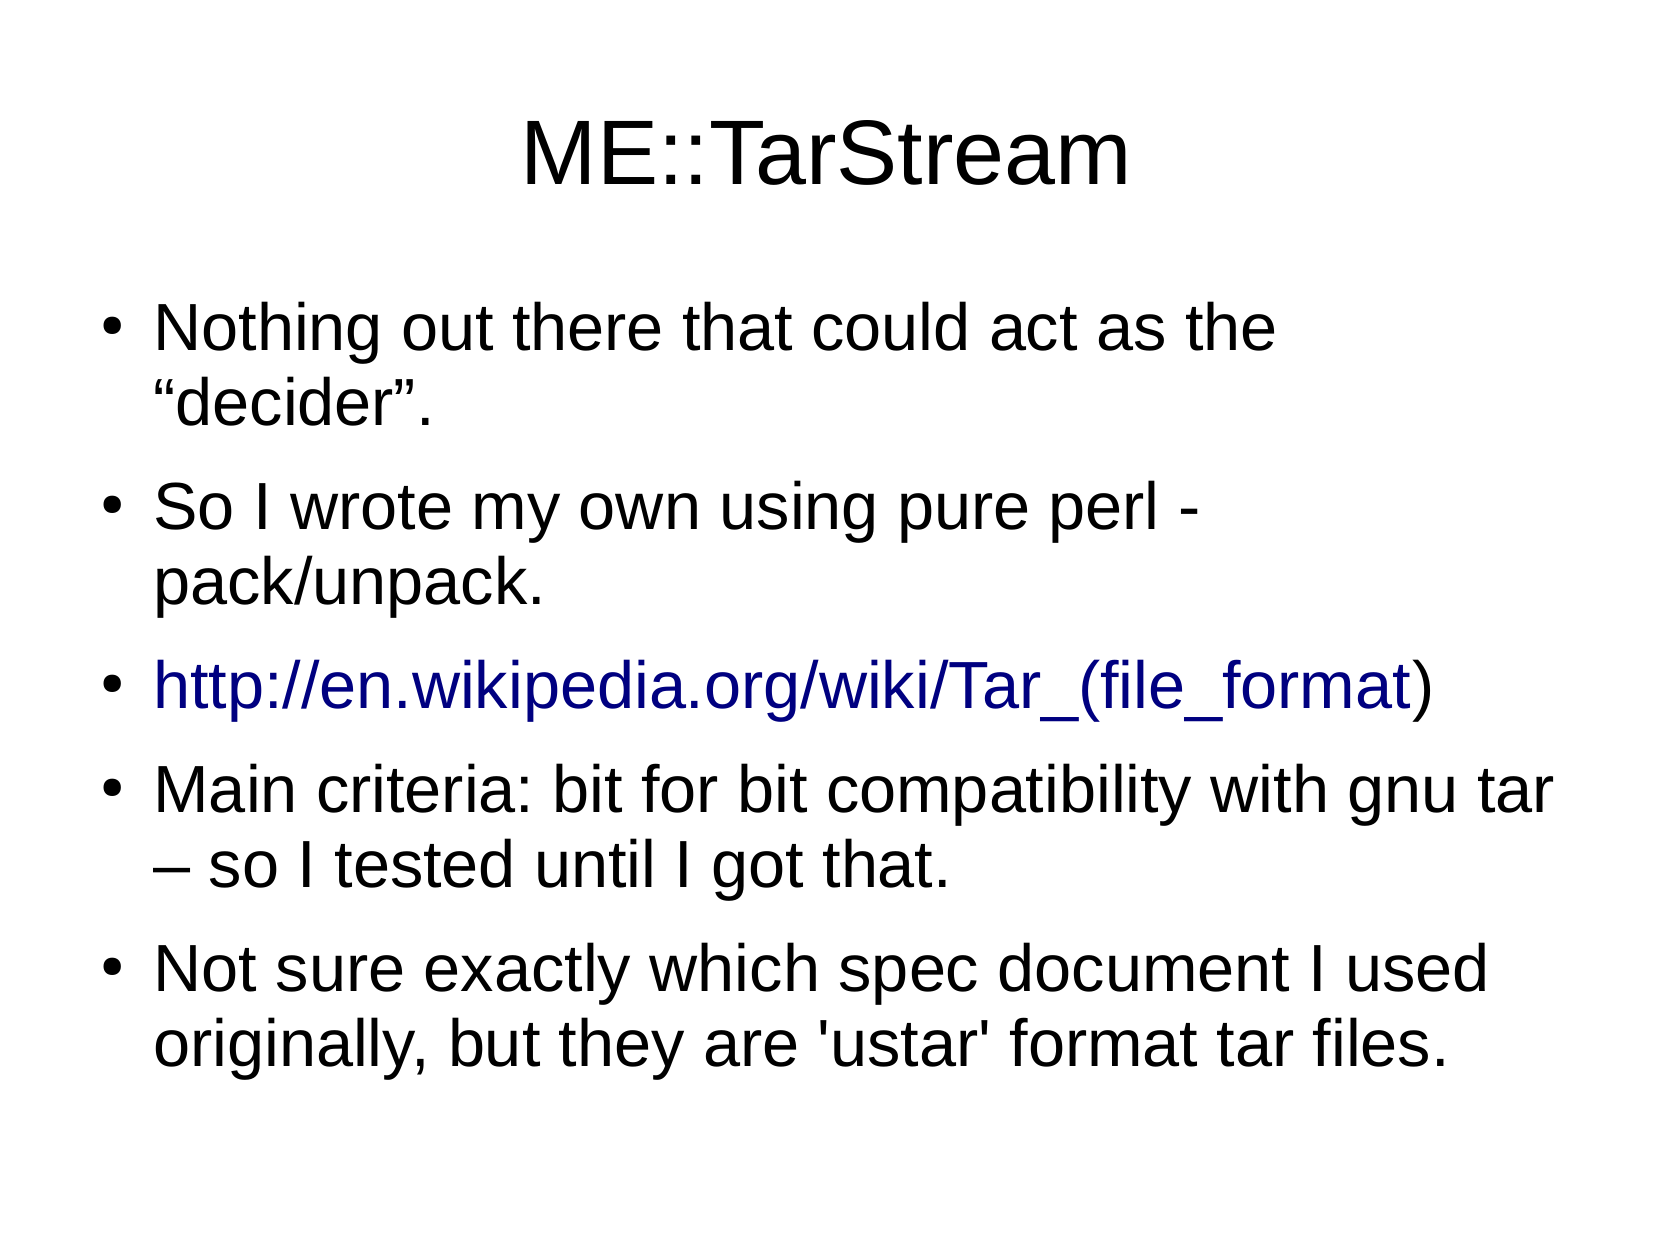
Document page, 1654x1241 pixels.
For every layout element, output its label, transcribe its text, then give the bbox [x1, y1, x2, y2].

list Nothing out there that could act as the “decider”. So I wrote my own using pure perl - pack/unpack. http://en.wikipedia.org/wiki/Tar_(file_format) Main criteria: bit for bit compatibility with gnu tar – so I tested until I got that. Not sure exactly which spec document I used originally, but they are 'ustar' format tar files. [82, 290, 1571, 1109]
title ME::TarStream [82, 49, 1571, 257]
